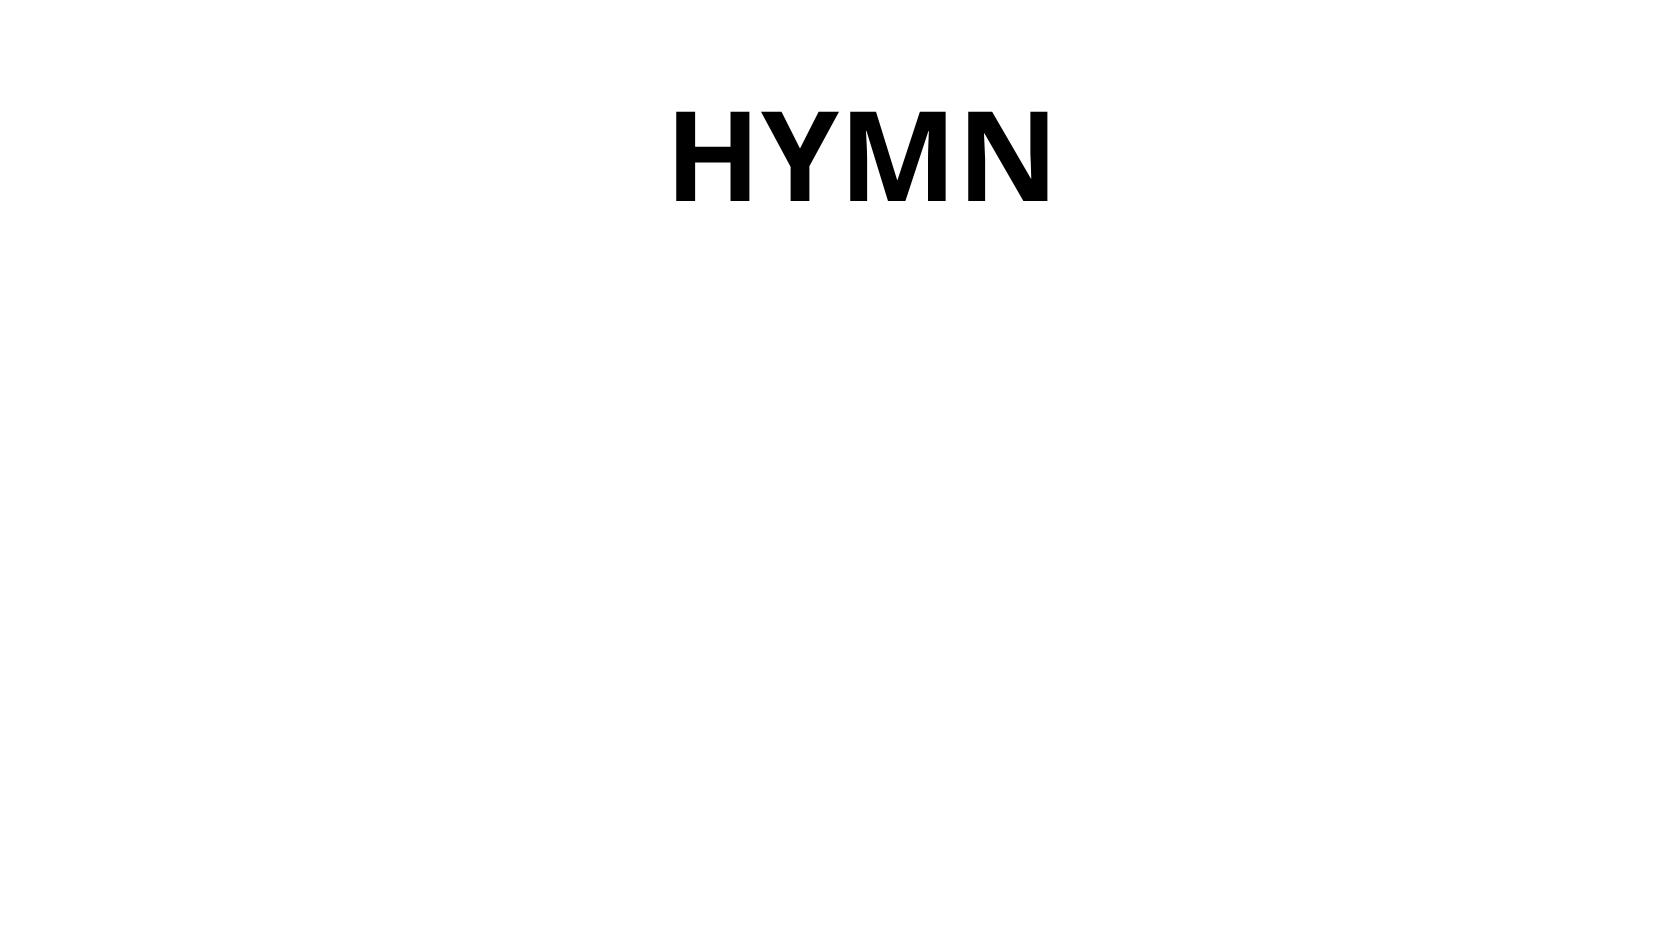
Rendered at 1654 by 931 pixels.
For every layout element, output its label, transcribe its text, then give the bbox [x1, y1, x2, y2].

text_box HYMN [435, 60, 1291, 297]
